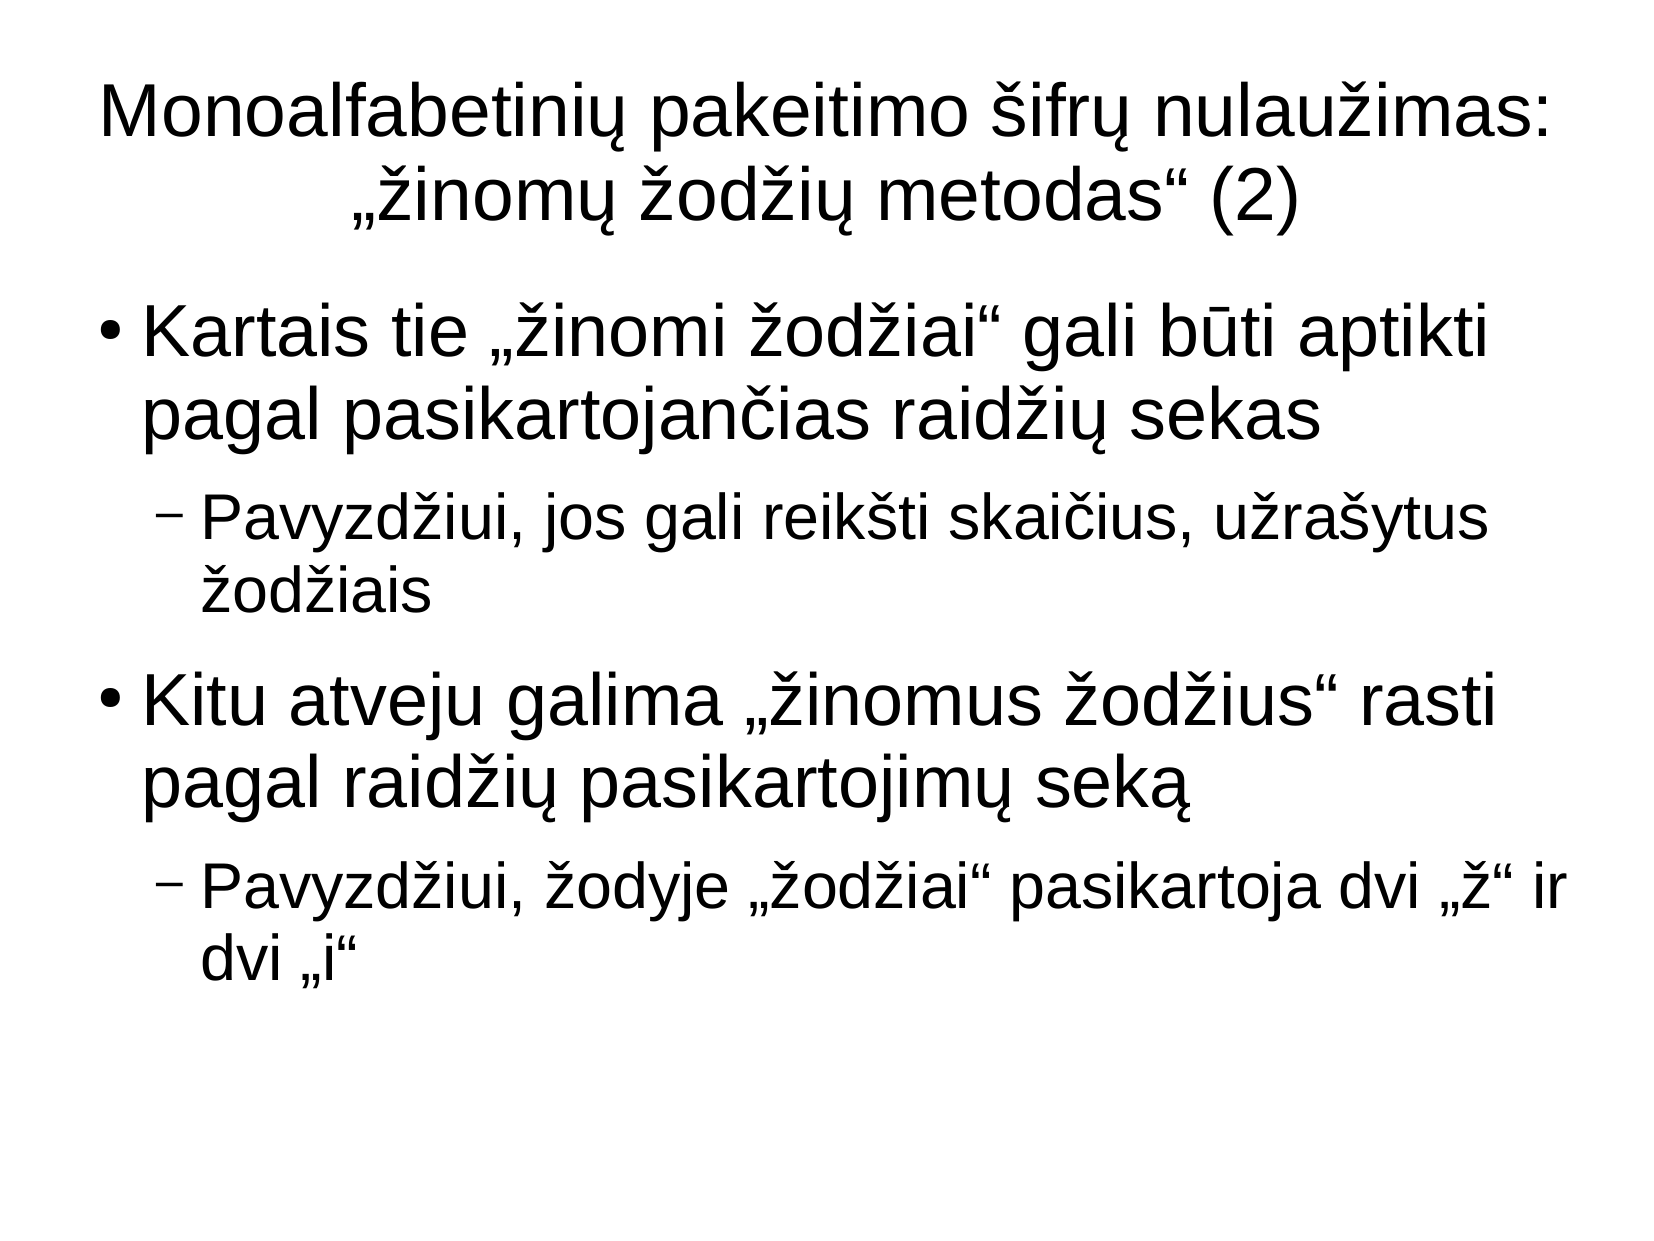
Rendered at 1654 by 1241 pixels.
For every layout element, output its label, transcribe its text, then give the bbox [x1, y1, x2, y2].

list Kartais tie „žinomi žodžiai“ gali būti aptikti pagal pasikartojančias raidžių sekas Pavyzdžiui, jos gali reikšti skaičius, užrašytus žodžiais Kitu atveju galima „žinomus žodžius“ rasti pagal raidžių pasikartojimų seką Pavyzdžiui, žodyje „žodžiai“ pasikartoja dvi „ž“ ir dvi „i“ [82, 290, 1571, 1010]
title Monoalfabetinių pakeitimo šifrų nulaužimas: „žinomų žodžių metodas“ (2) [82, 49, 1571, 257]
